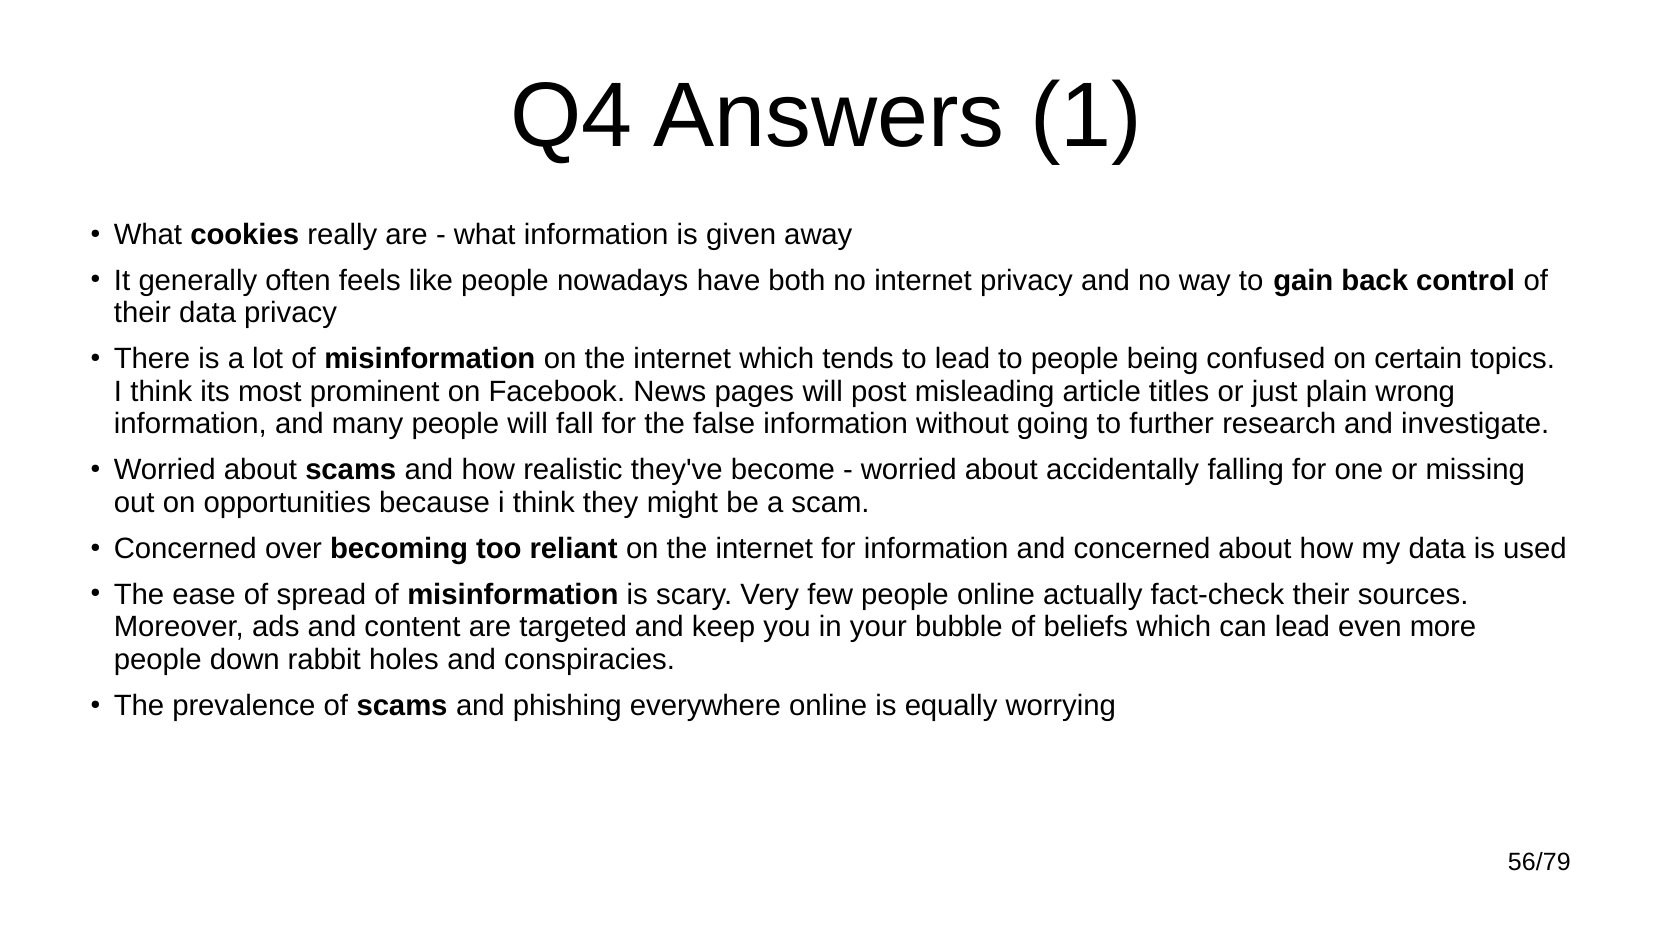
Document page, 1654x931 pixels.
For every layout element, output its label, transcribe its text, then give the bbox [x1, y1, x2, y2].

title Q4 Answers (1) [82, 37, 1571, 193]
list What cookies really are - what information is given away It generally often feels like people nowadays have both no internet privacy and no way to gain back control of their data privacy There is a lot of misinformation on the internet which tends to lead to people being confused on certain topics. I think its most prominent on Facebook. News pages will post misleading article titles or just plain wrong information, and many people will fall for the false information without going to further research and investigate. Worried about scams and how realistic they've become - worried about accidentally falling for one or missing out on opportunities because i think they might be a scam. Concerned over becoming too reliant on the internet for information and concerned about how my data is used The ease of spread of misinformation is scary. Very few people online actually fact-check their sources. Moreover, ads and content are targeted and keep you in your bubble of beliefs which can lead even more people down rabbit holes and conspiracies. The prevalence of scams and phishing everywhere online is equally worrying [82, 217, 1571, 758]
